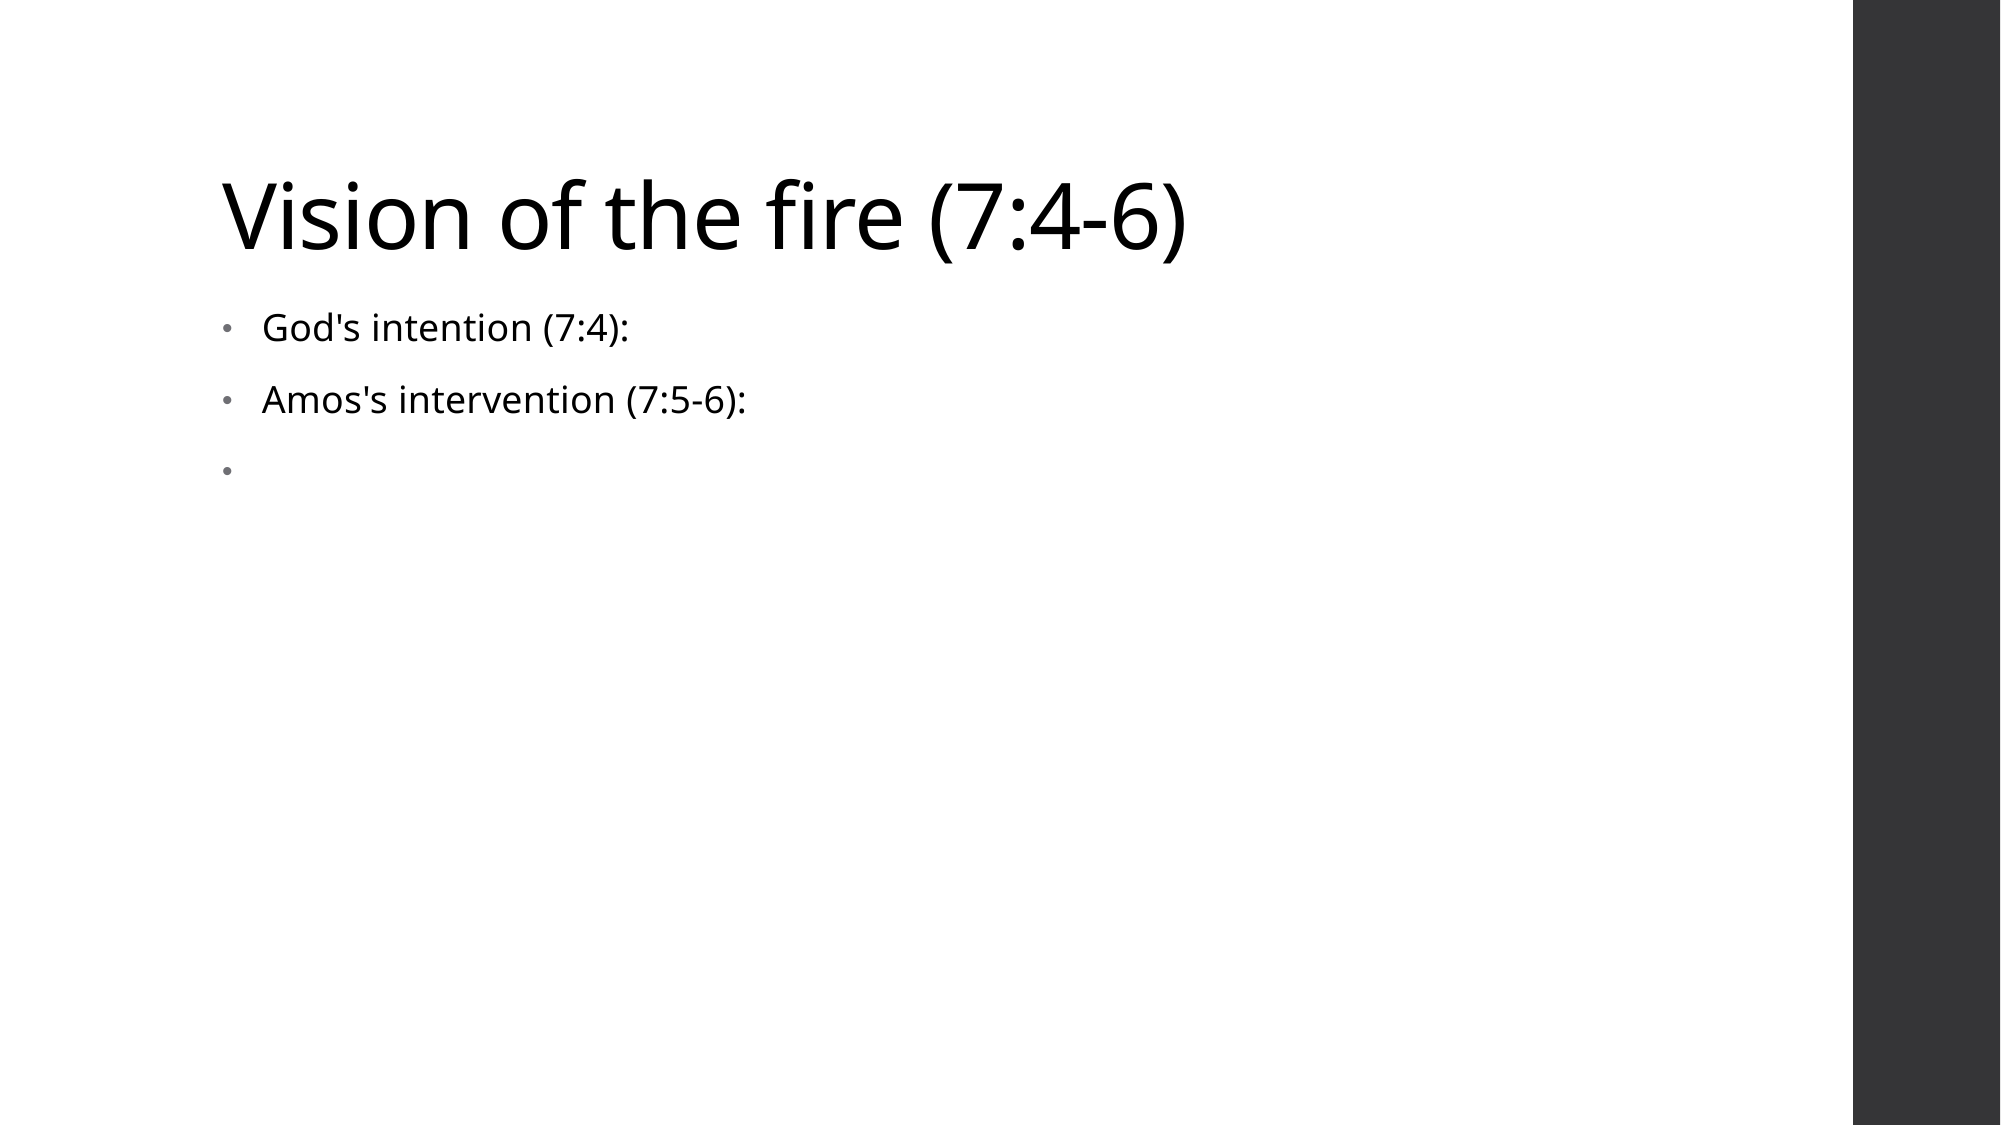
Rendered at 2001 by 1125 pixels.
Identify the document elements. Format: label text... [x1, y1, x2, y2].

title Vision of the fire (7:4-6) [206, 60, 1797, 278]
list God's intention (7:4): Amos's intervention (7:5-6): [206, 299, 1617, 1014]
